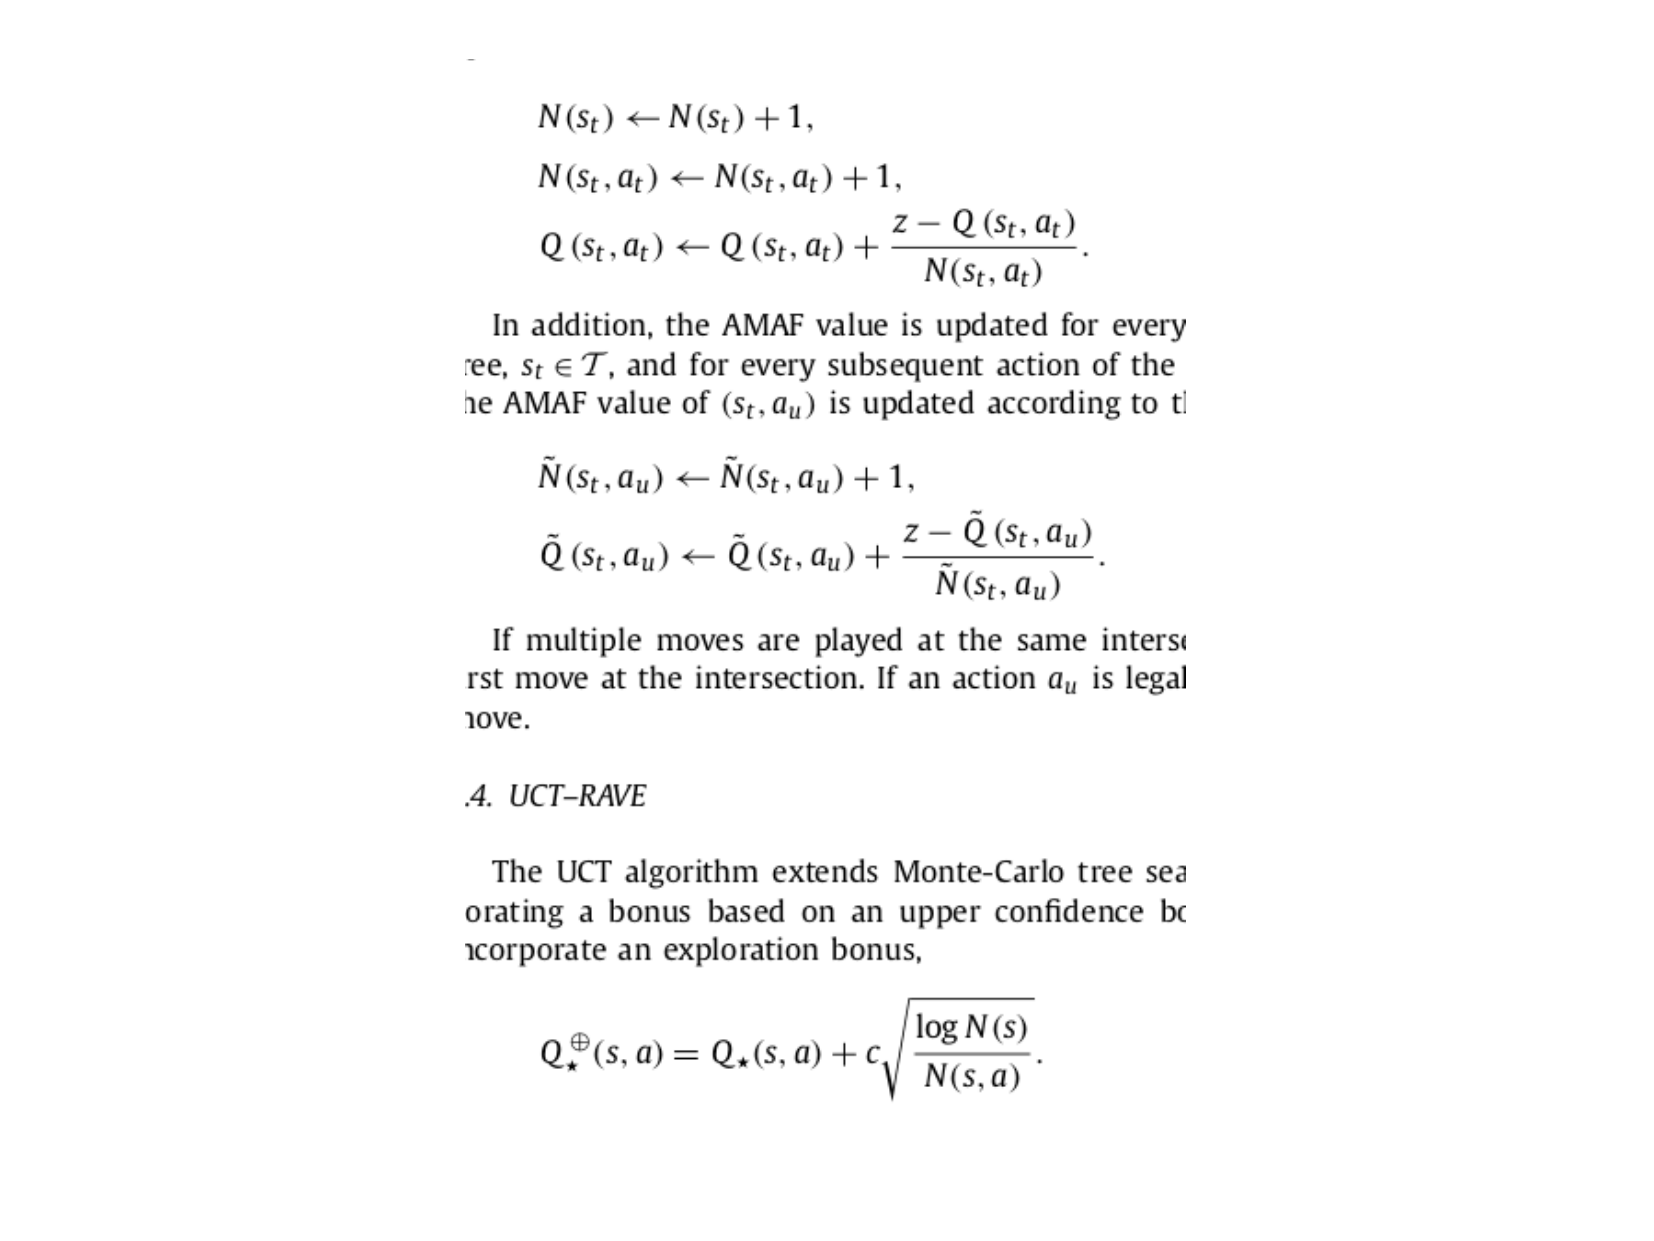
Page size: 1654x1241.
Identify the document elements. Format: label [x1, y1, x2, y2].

picture [465, 59, 1186, 1126]
